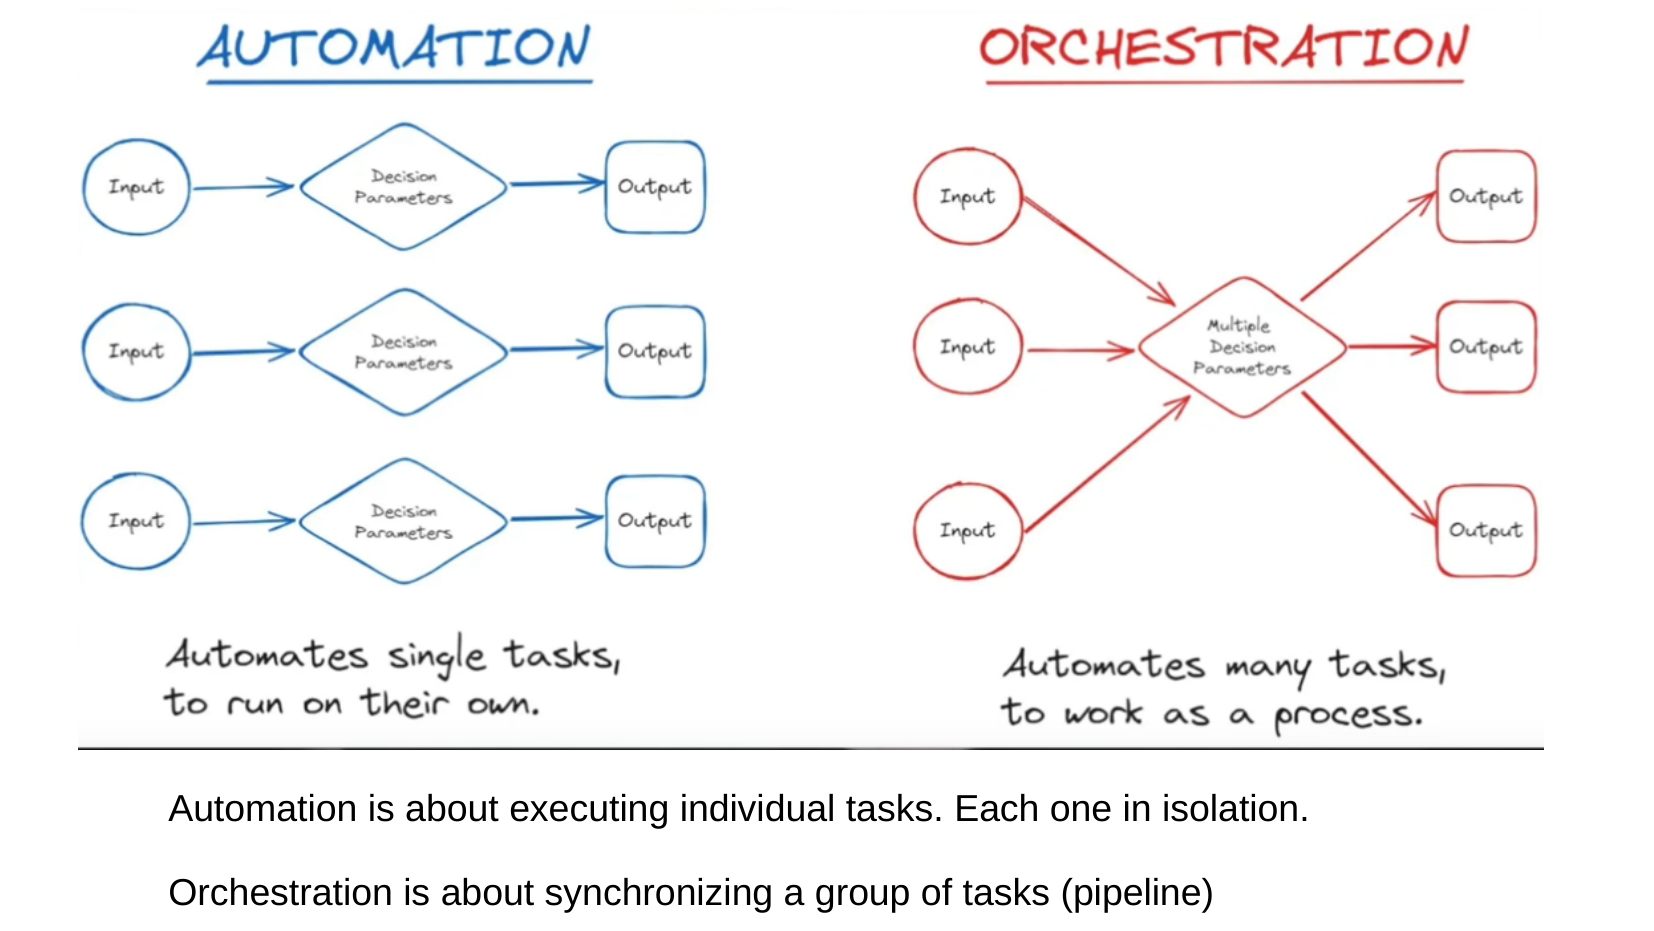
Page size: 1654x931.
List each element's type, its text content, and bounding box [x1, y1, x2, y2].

text_box Automation is about executing individual tasks. Each one in isolation. Orchestration is about synchronizing a group of tasks (pipeline) [153, 780, 1501, 931]
picture [78, 7, 1544, 751]
